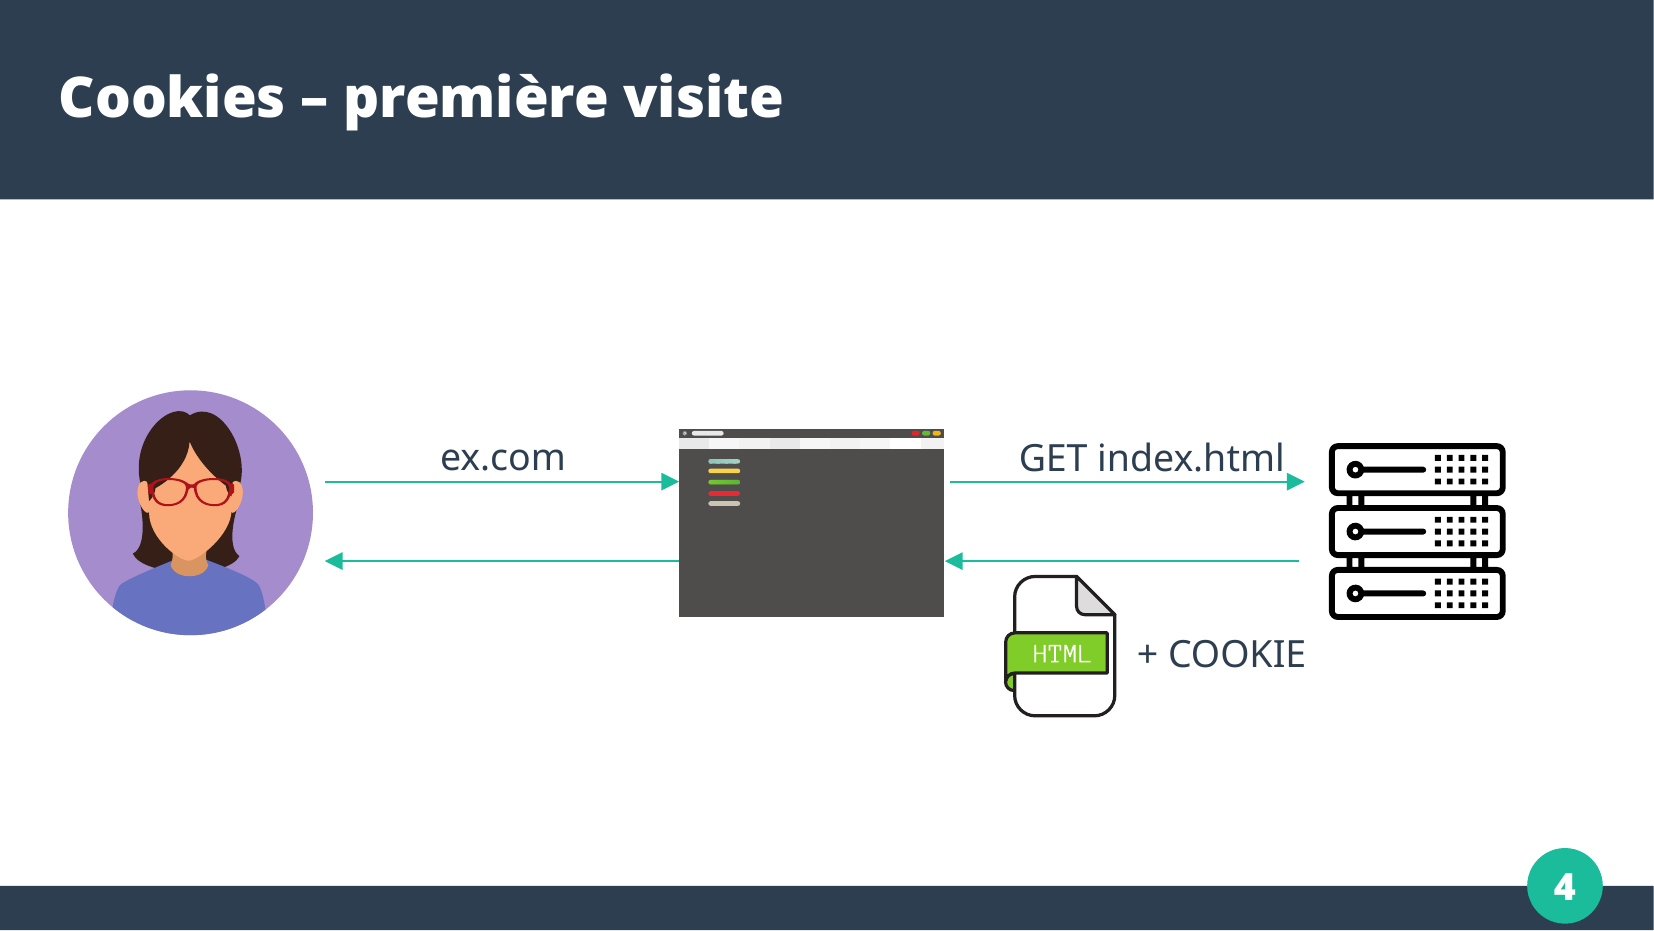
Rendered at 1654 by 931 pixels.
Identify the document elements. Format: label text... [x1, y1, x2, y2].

text_box ex.com [425, 423, 592, 490]
title Cookies – première visite [59, 37, 1595, 155]
text_box + COOKIE [1122, 620, 1340, 686]
text_box GET index.html [1003, 424, 1322, 491]
picture [67, 383, 313, 636]
picture [1328, 442, 1506, 621]
picture [679, 429, 945, 617]
picture [1003, 531, 1123, 737]
